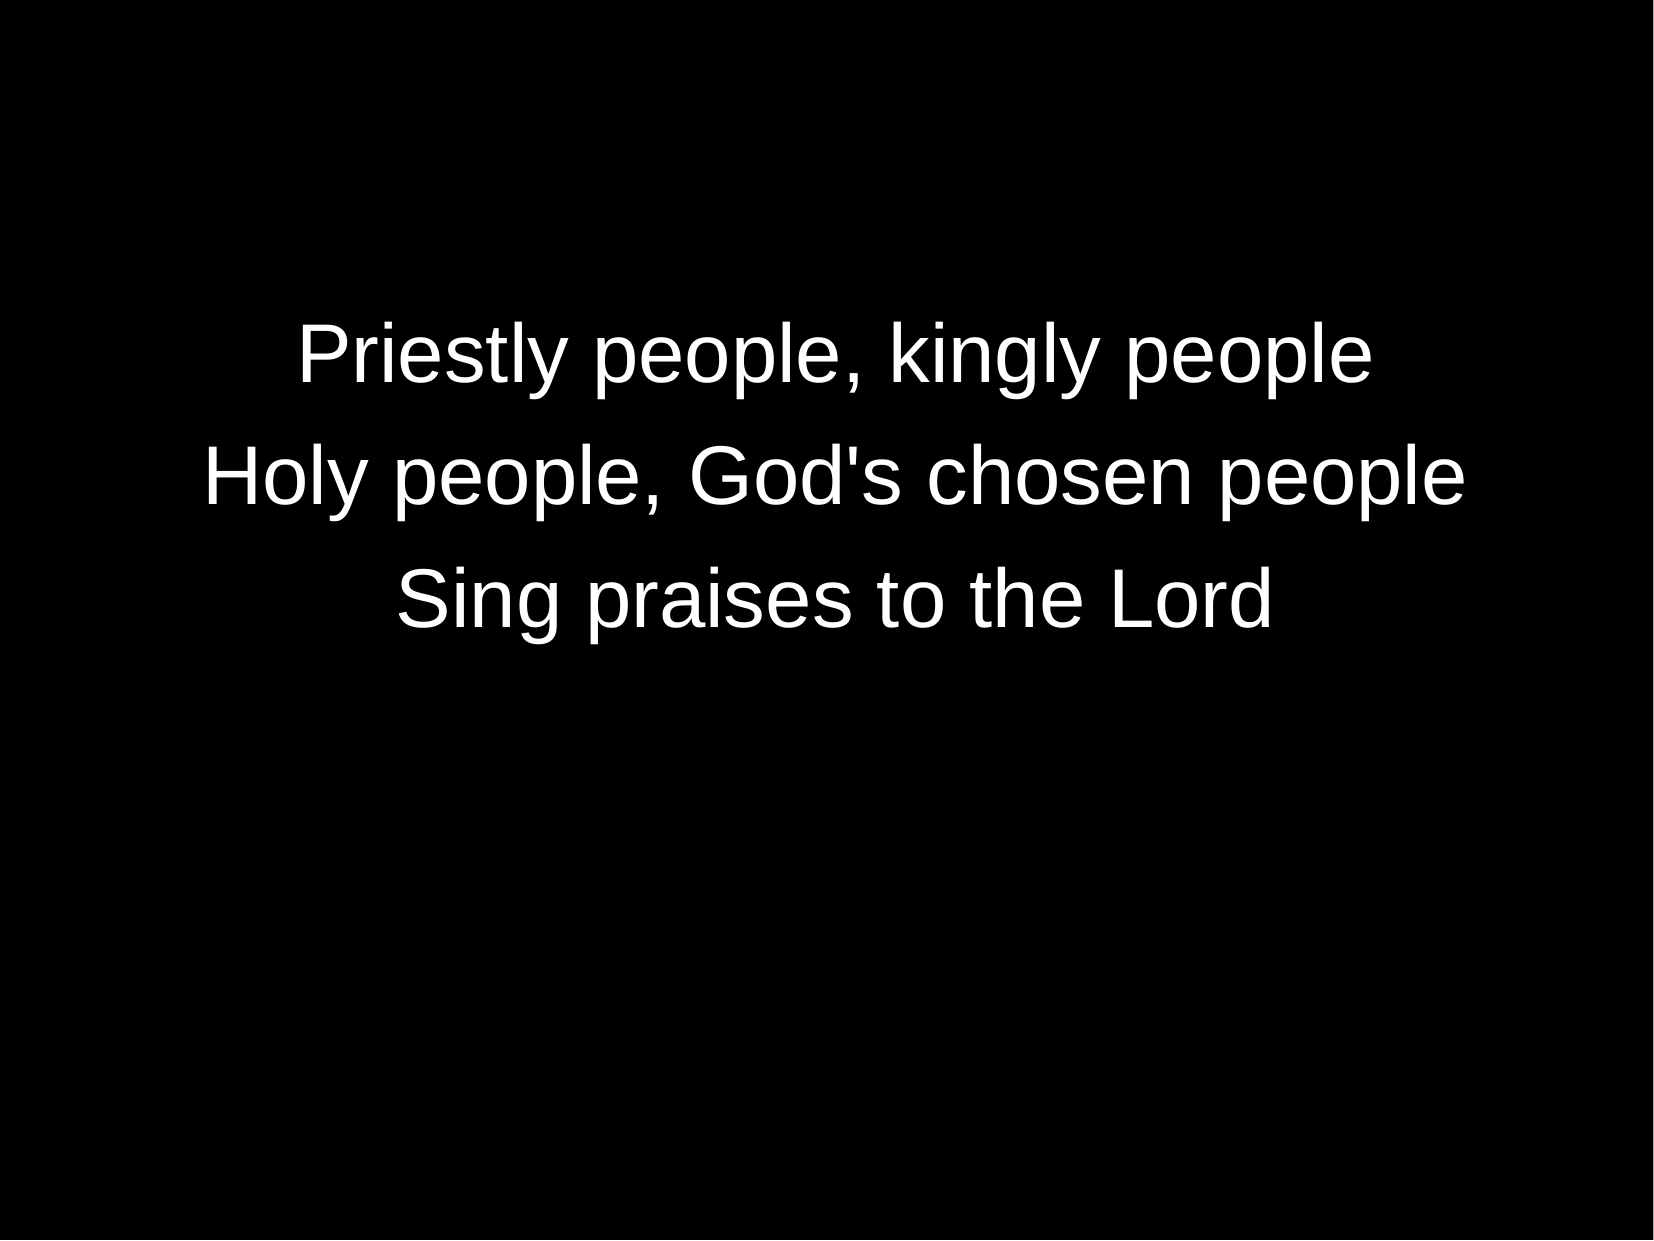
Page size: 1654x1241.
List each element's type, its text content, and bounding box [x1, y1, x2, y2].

list Priestly people, kingly people Holy people, God's chosen people Sing praises to the Lord [0, 307, 1654, 1027]
